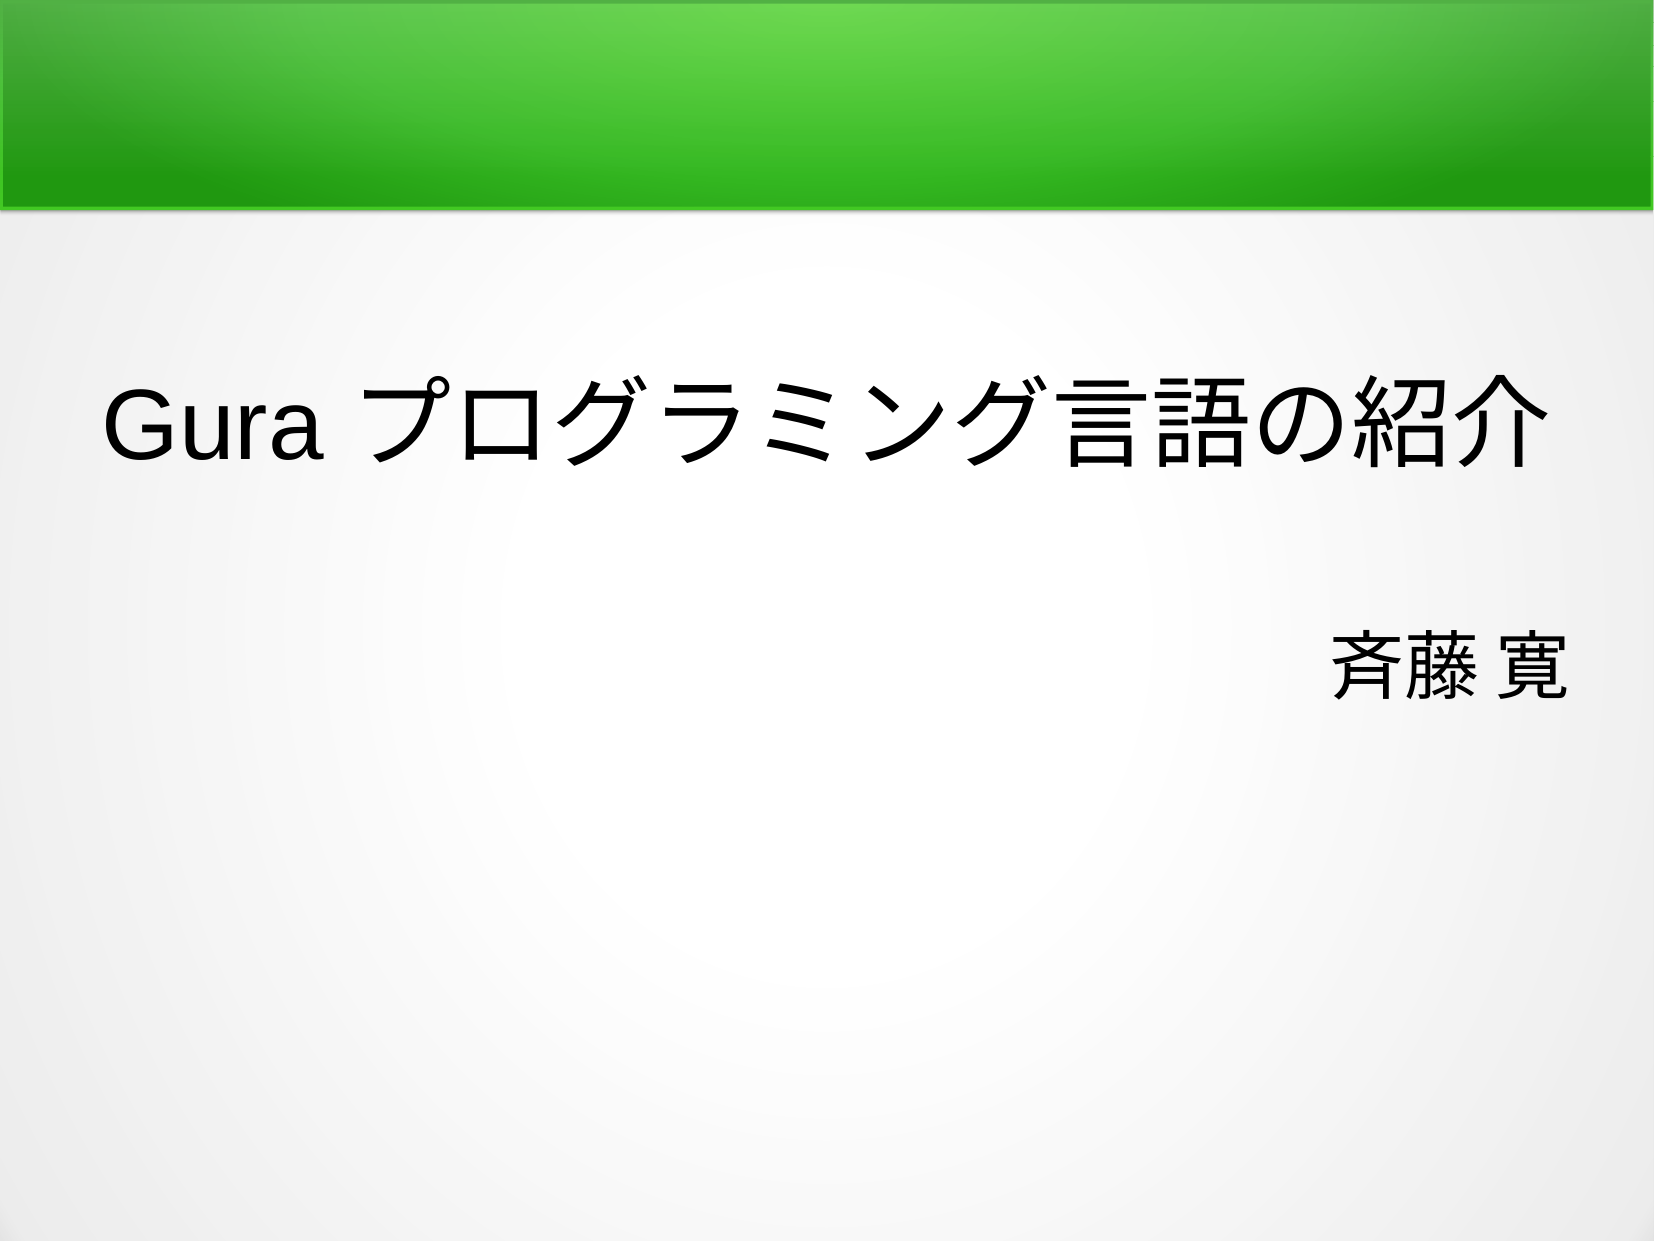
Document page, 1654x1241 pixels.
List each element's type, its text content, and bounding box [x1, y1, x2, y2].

subtitle Gura プログラミング言語の紹介 斉藤 寛 [82, 49, 1571, 1010]
